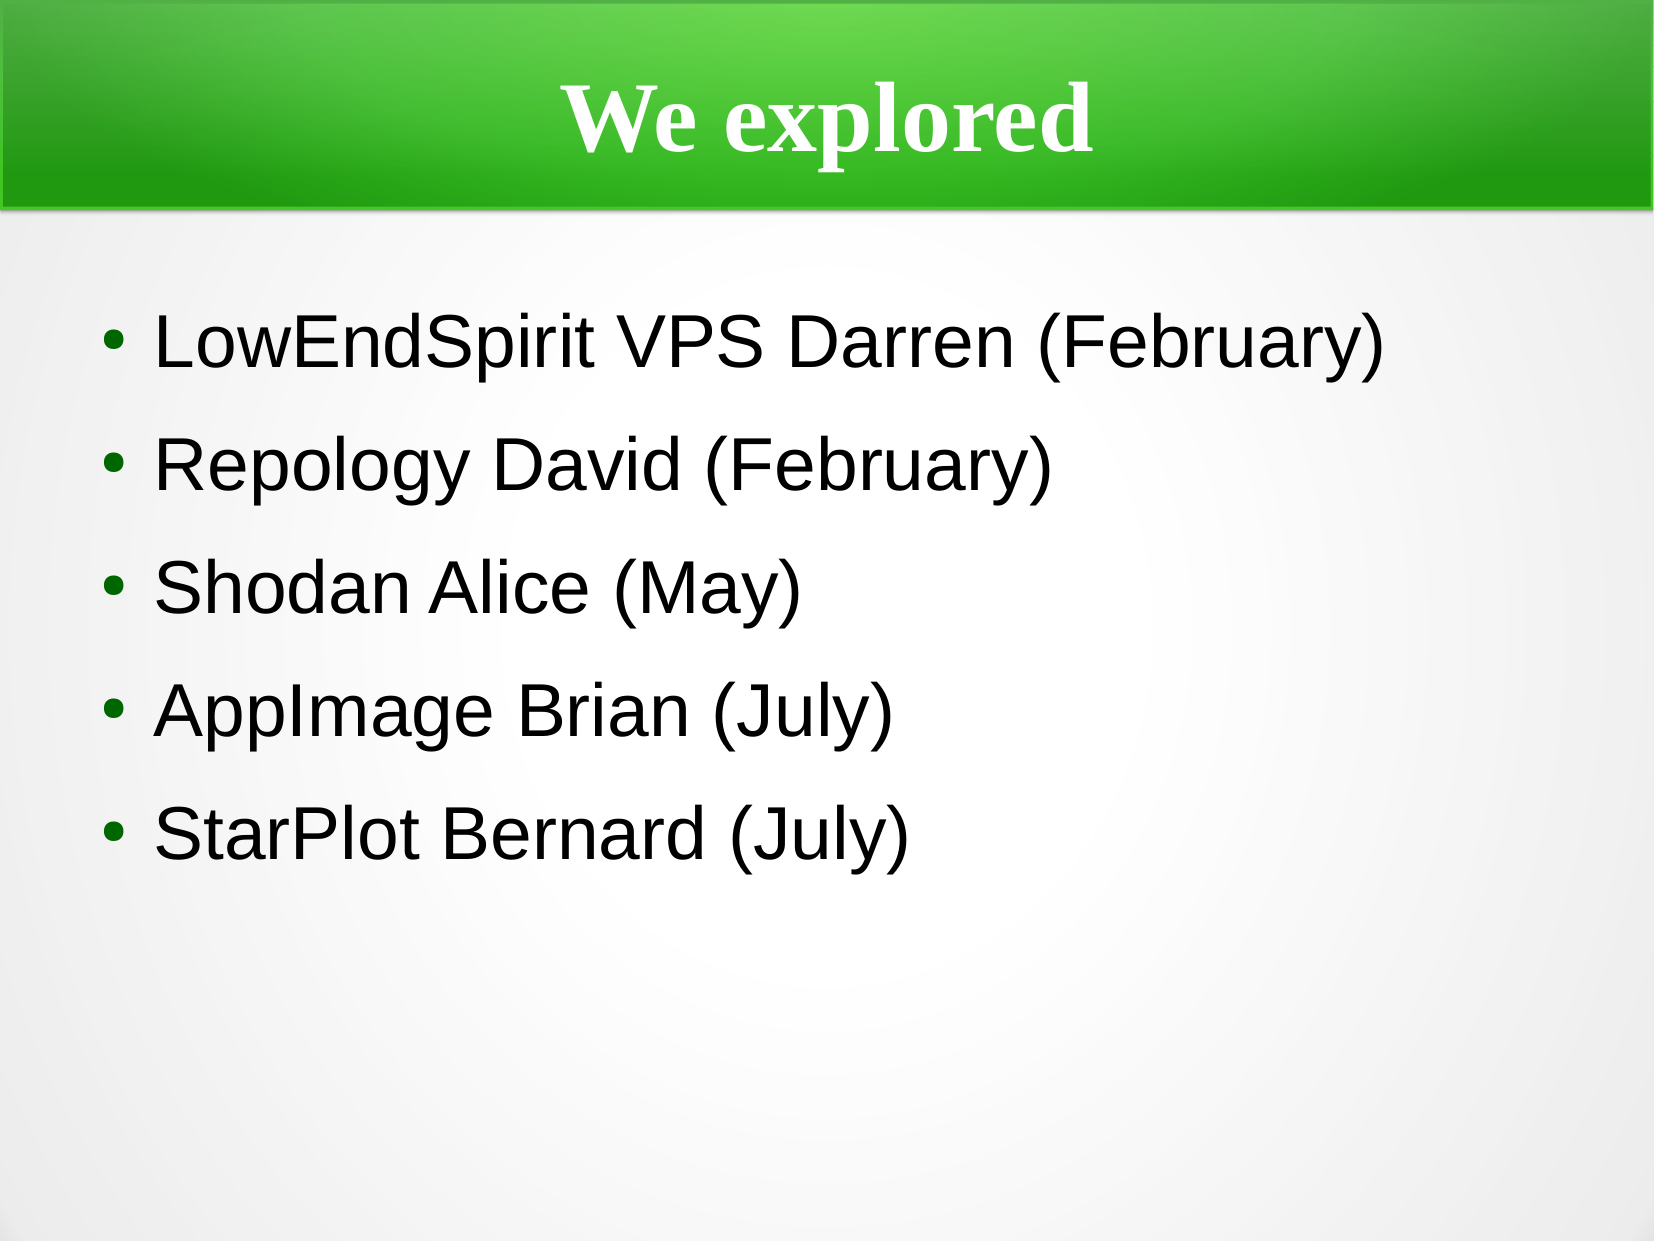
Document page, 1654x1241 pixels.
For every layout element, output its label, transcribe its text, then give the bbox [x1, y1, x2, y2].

list LowEndSpirit VPS Darren (February) Repology David (February) Shodan Alice (May) AppImage Brian (July) StarPlot Bernard (July) [82, 299, 1571, 1019]
title We explored [82, 45, 1571, 192]
